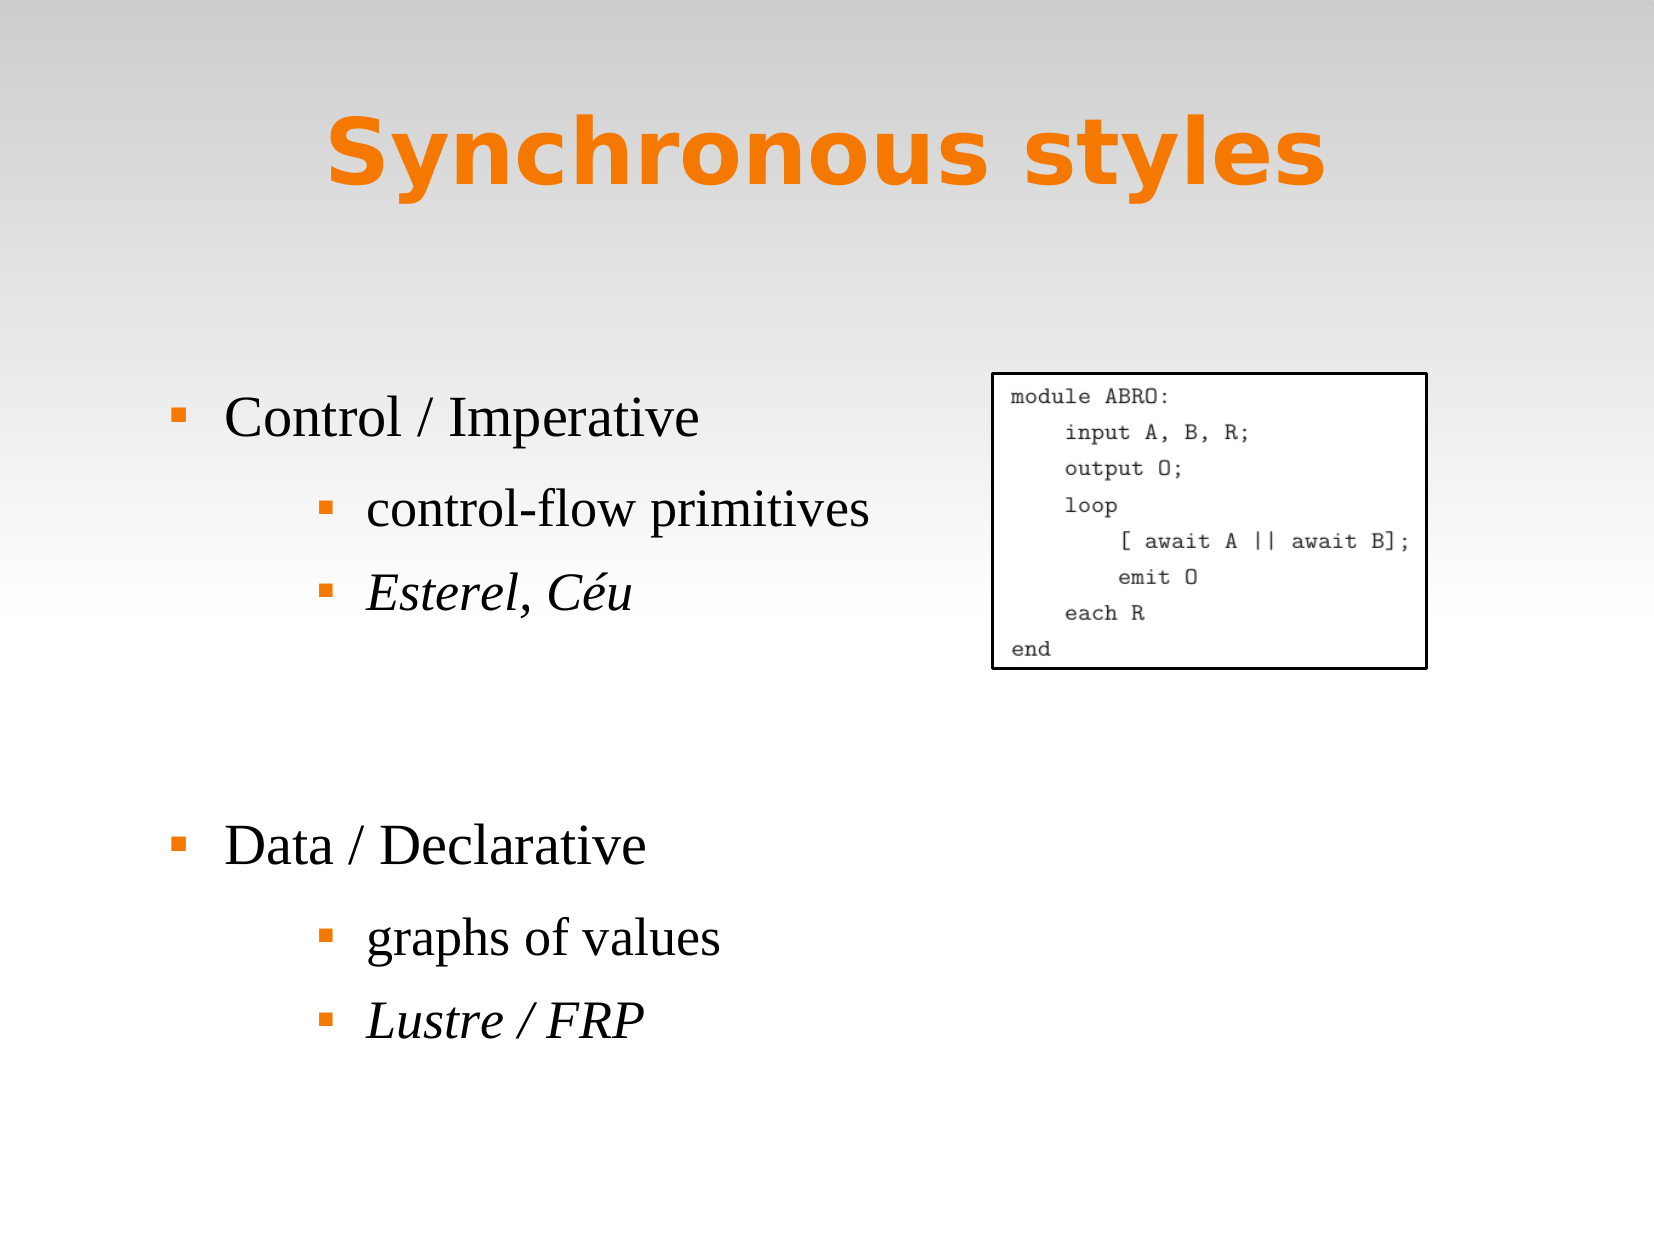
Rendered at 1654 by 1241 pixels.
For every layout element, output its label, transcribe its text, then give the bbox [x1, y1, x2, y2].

title Synchronous styles [82, 49, 1571, 257]
picture [993, 375, 1426, 668]
list Control / Imperative control-flow primitives Esterel, Céu Data / Declarative graphs of values Lustre / FRP [82, 290, 1571, 1109]
